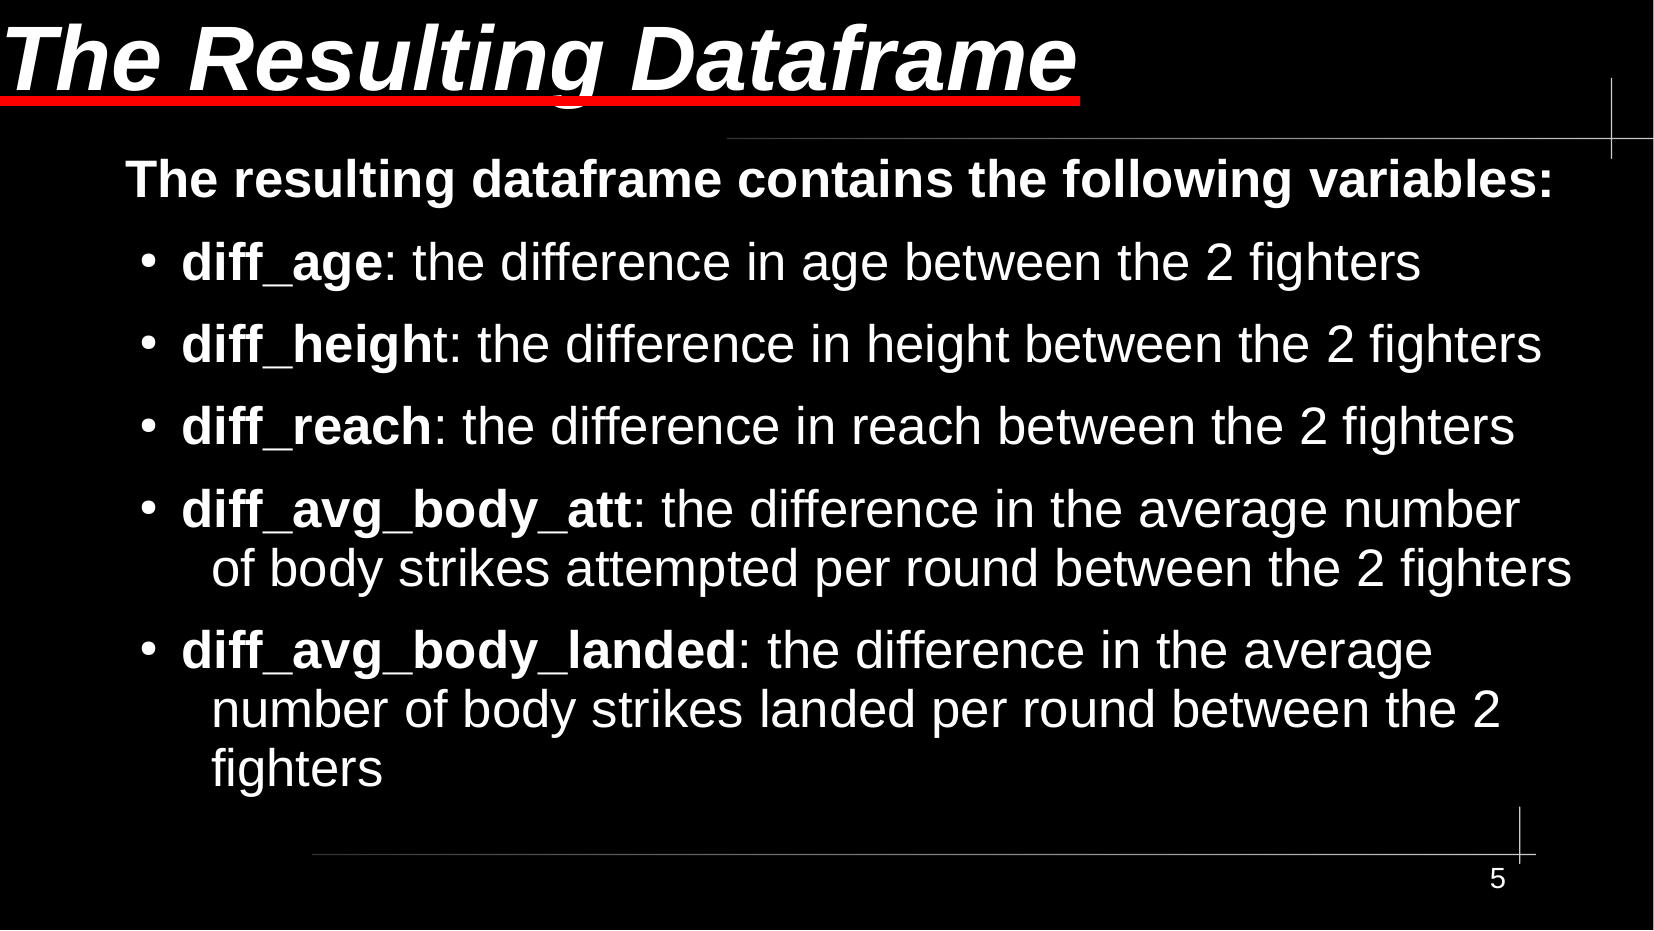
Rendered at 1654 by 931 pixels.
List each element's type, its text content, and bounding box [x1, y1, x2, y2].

list The resulting dataframe contains the following variables: diff_age: the difference in age between the 2 fighters diff_height: the difference in height between the 2 fighters diff_reach: the difference in reach between the 2 fighters diff_avg_body_att: the difference in the average number of body strikes attempted per round between the 2 fighters diff_avg_body_landed: the difference in the average number of body strikes landed per round between the 2 fighters [37, 150, 1576, 826]
title The Resulting Dataframe [0, 0, 1565, 119]
